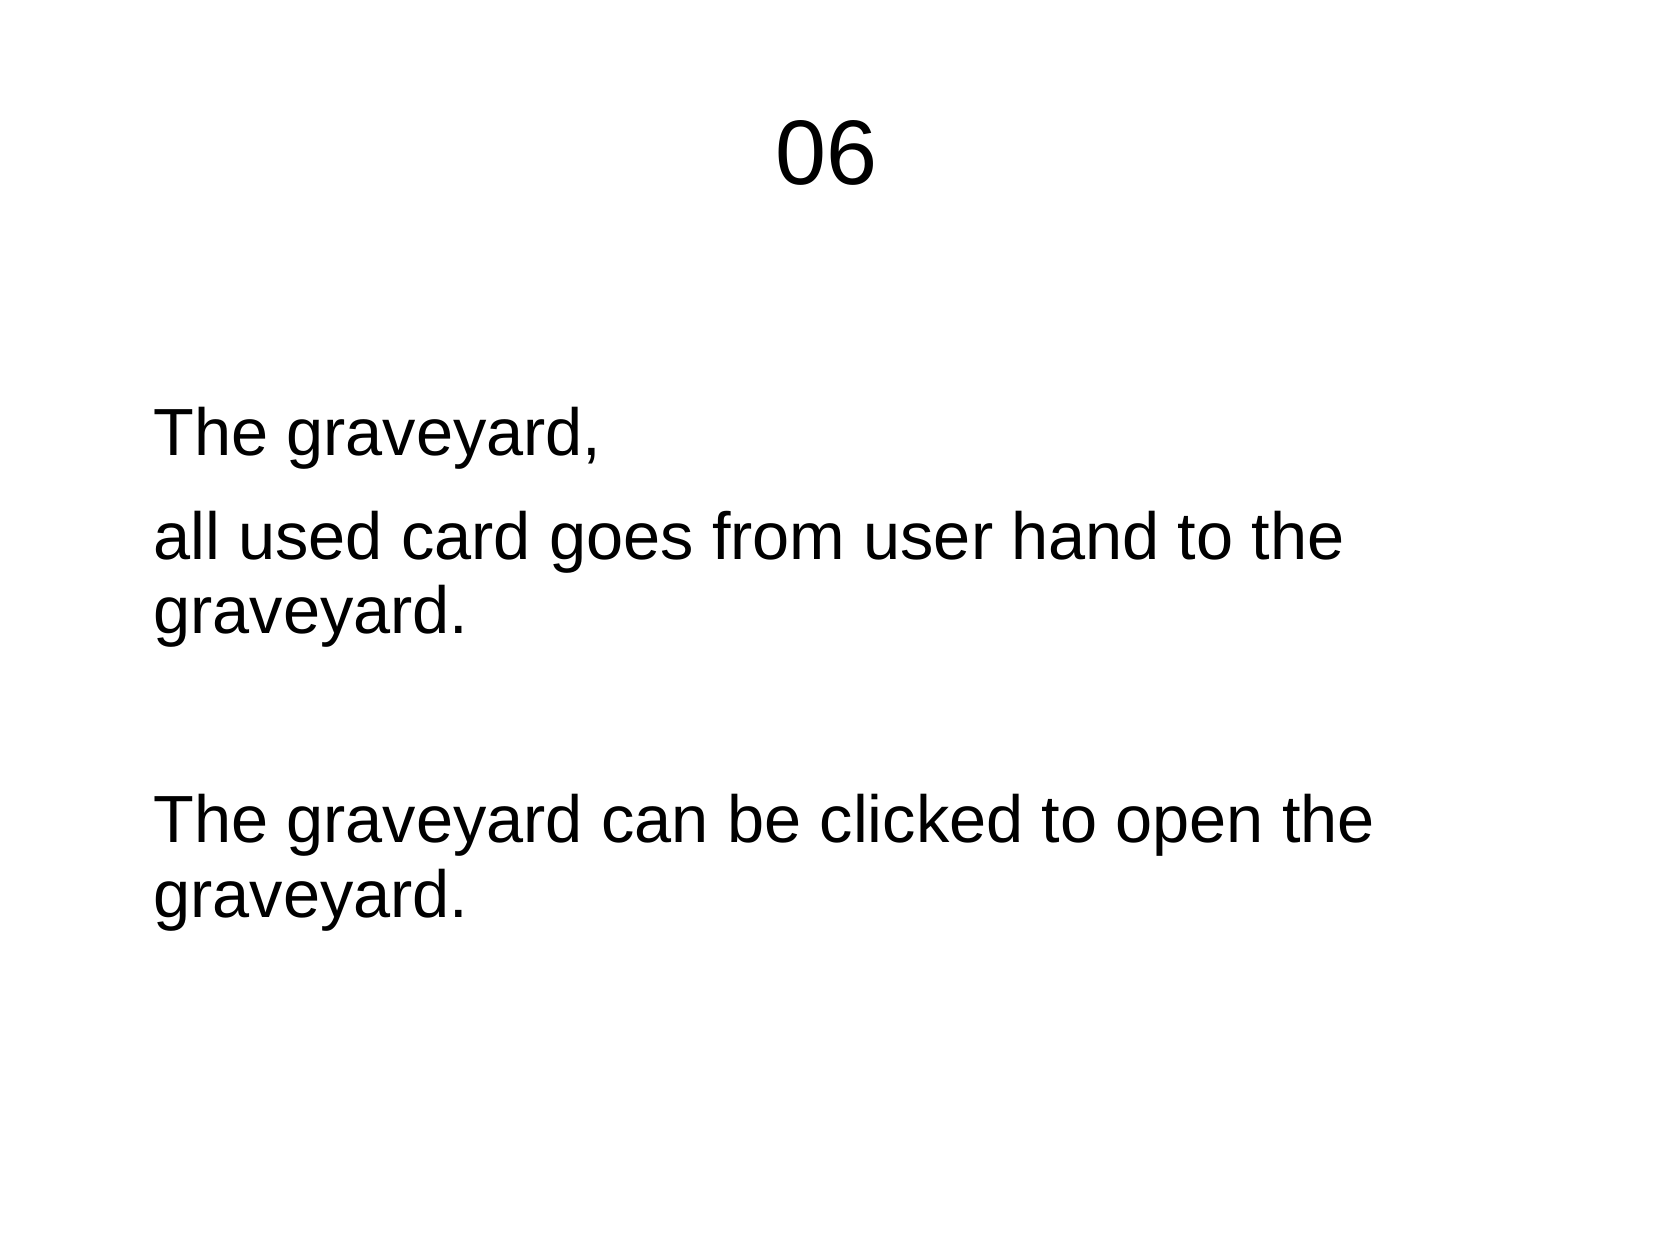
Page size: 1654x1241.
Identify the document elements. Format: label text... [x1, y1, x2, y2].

title 06 [82, 49, 1571, 257]
list The graveyard, all used card goes from user hand to the graveyard. The graveyard can be clicked to open the graveyard. [82, 290, 1571, 1109]
